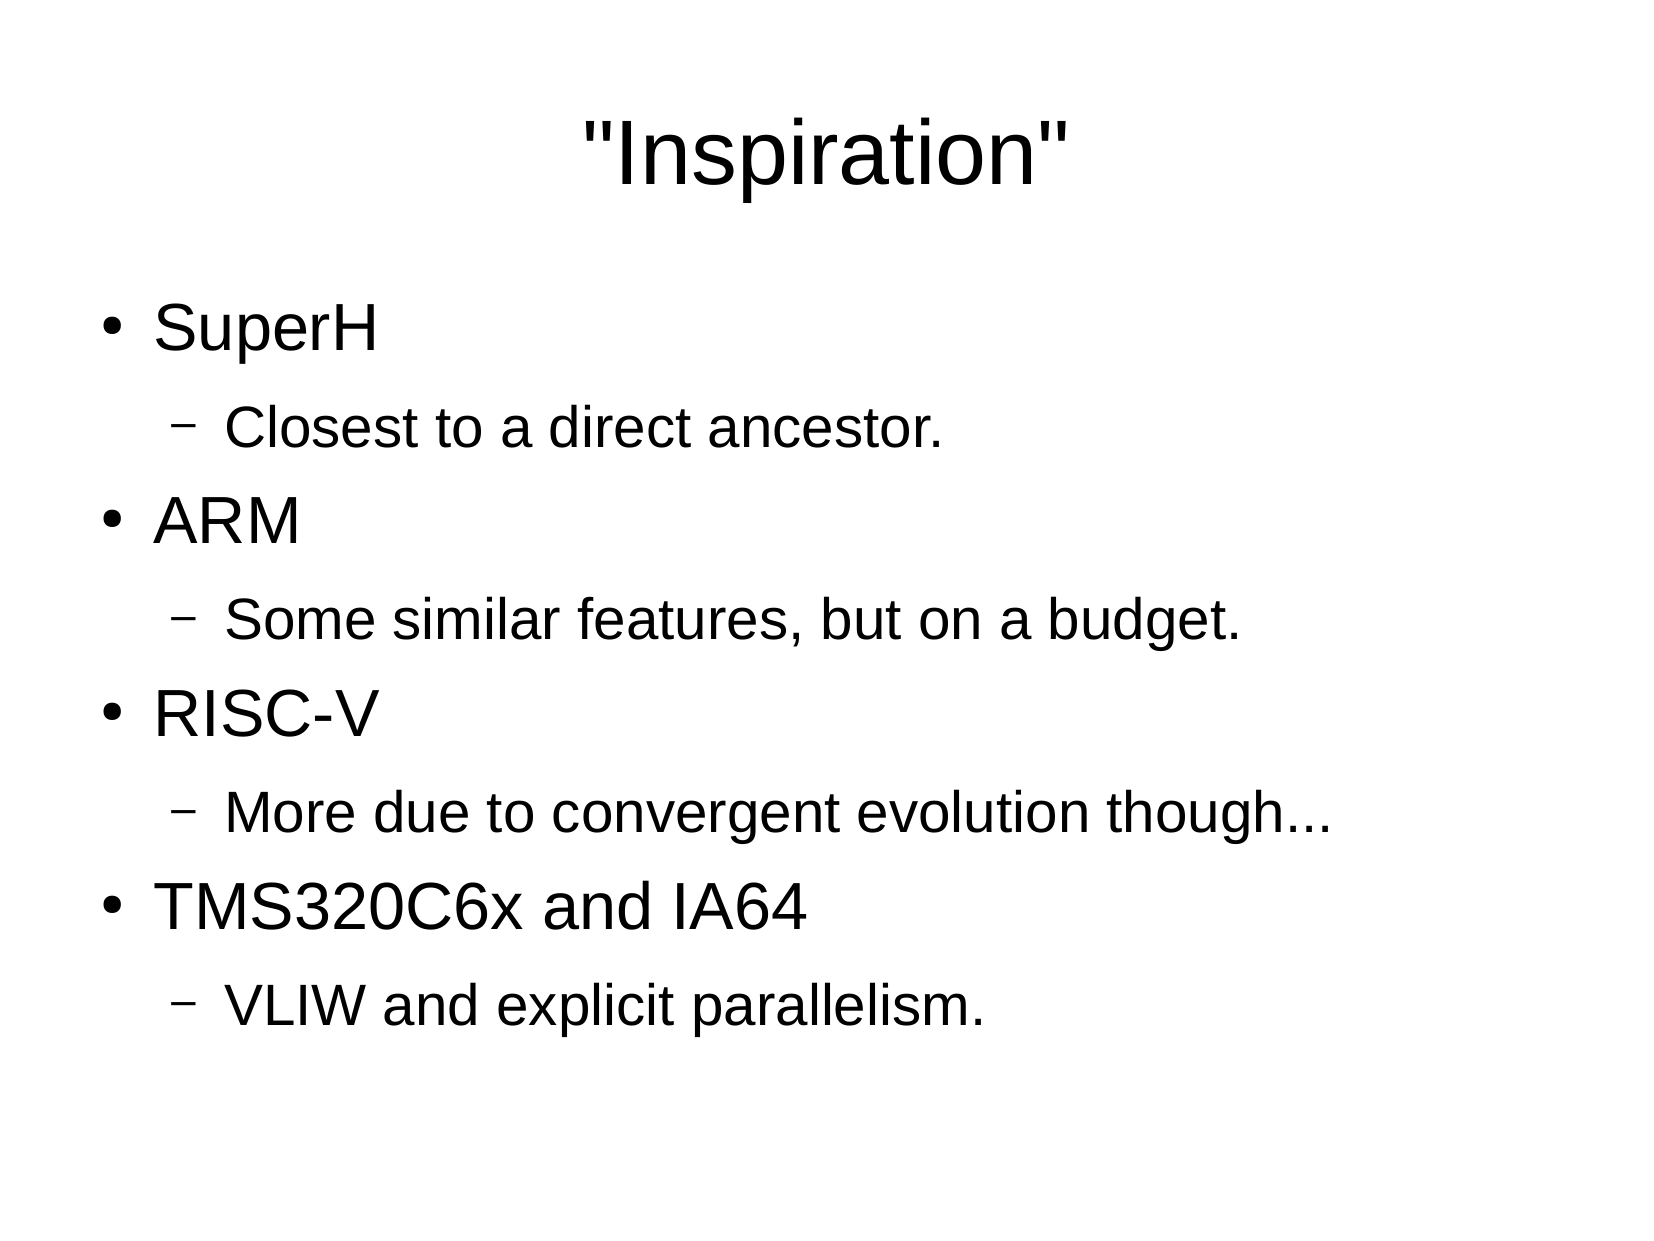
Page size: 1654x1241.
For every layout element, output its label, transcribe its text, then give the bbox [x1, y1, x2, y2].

title "Inspiration" [82, 49, 1571, 257]
list SuperH Closest to a direct ancestor. ARM Some similar features, but on a budget. RISC-V More due to convergent evolution though... TMS320C6x and IA64 VLIW and explicit parallelism. [82, 290, 1571, 1109]
